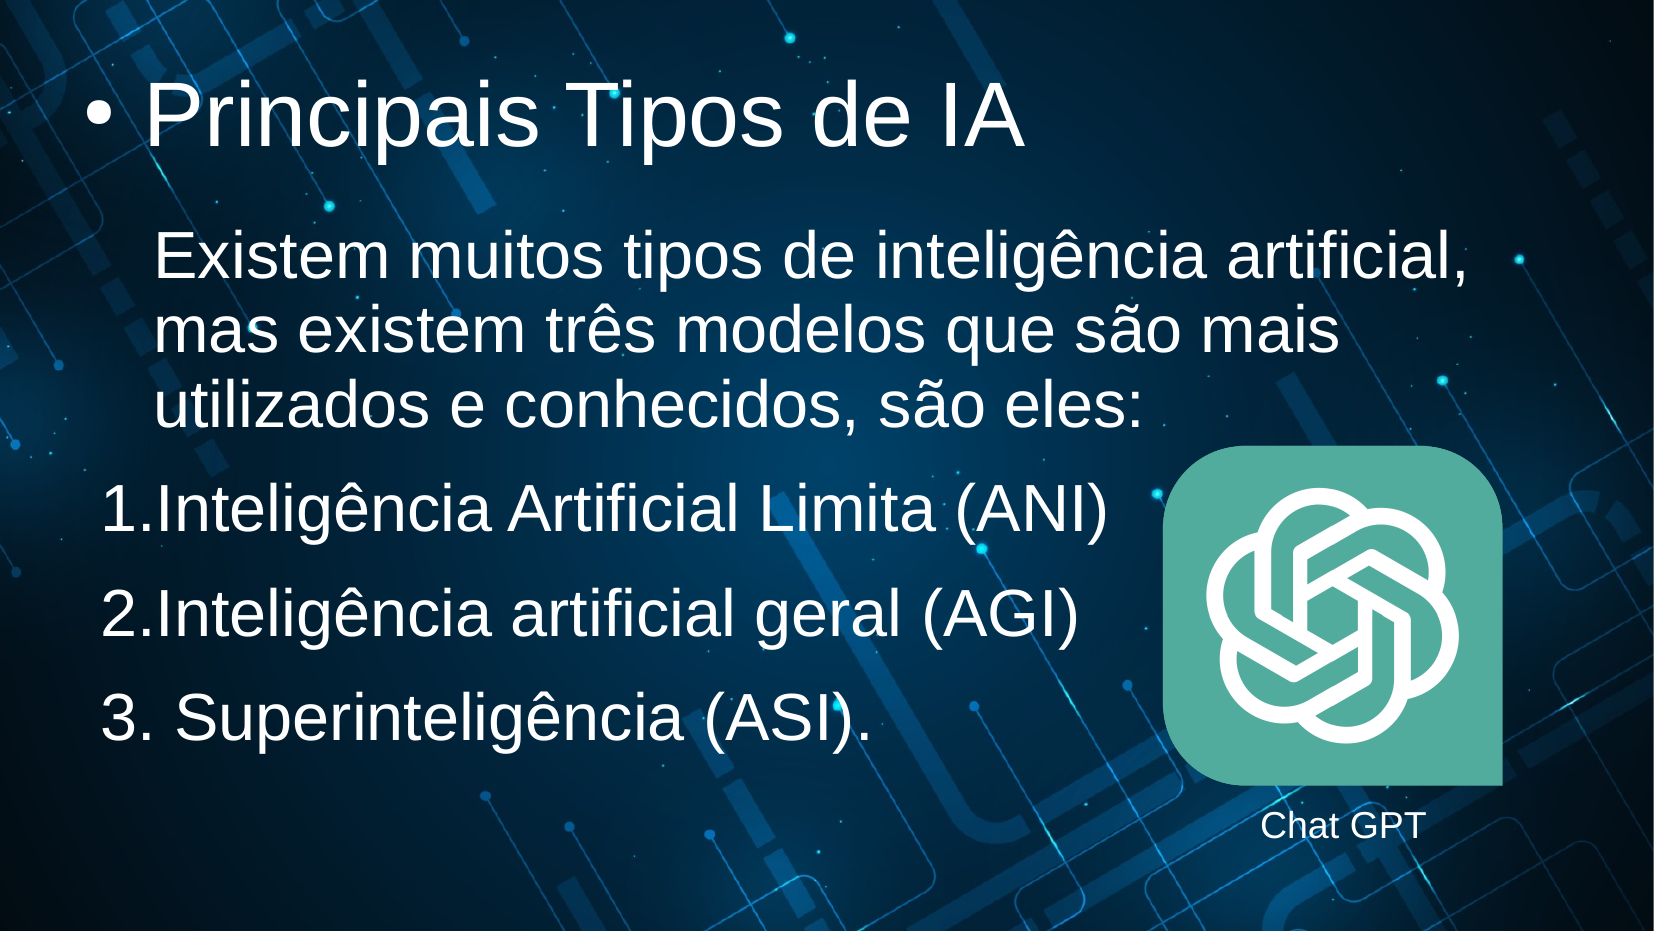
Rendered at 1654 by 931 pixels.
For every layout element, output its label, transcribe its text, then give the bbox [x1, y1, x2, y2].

list Existem muitos tipos de inteligência artificial, mas existem três modelos que são mais utilizados e conhecidos, são eles: Inteligência Artificial Limita (ANI) Inteligência artificial geral (AGI) Superinteligência (ASI). [82, 217, 1565, 798]
title Principais Tipos de IA [82, 37, 1571, 193]
picture [0, 0, 1654, 931]
text_box Chat GPT [1181, 797, 1506, 855]
